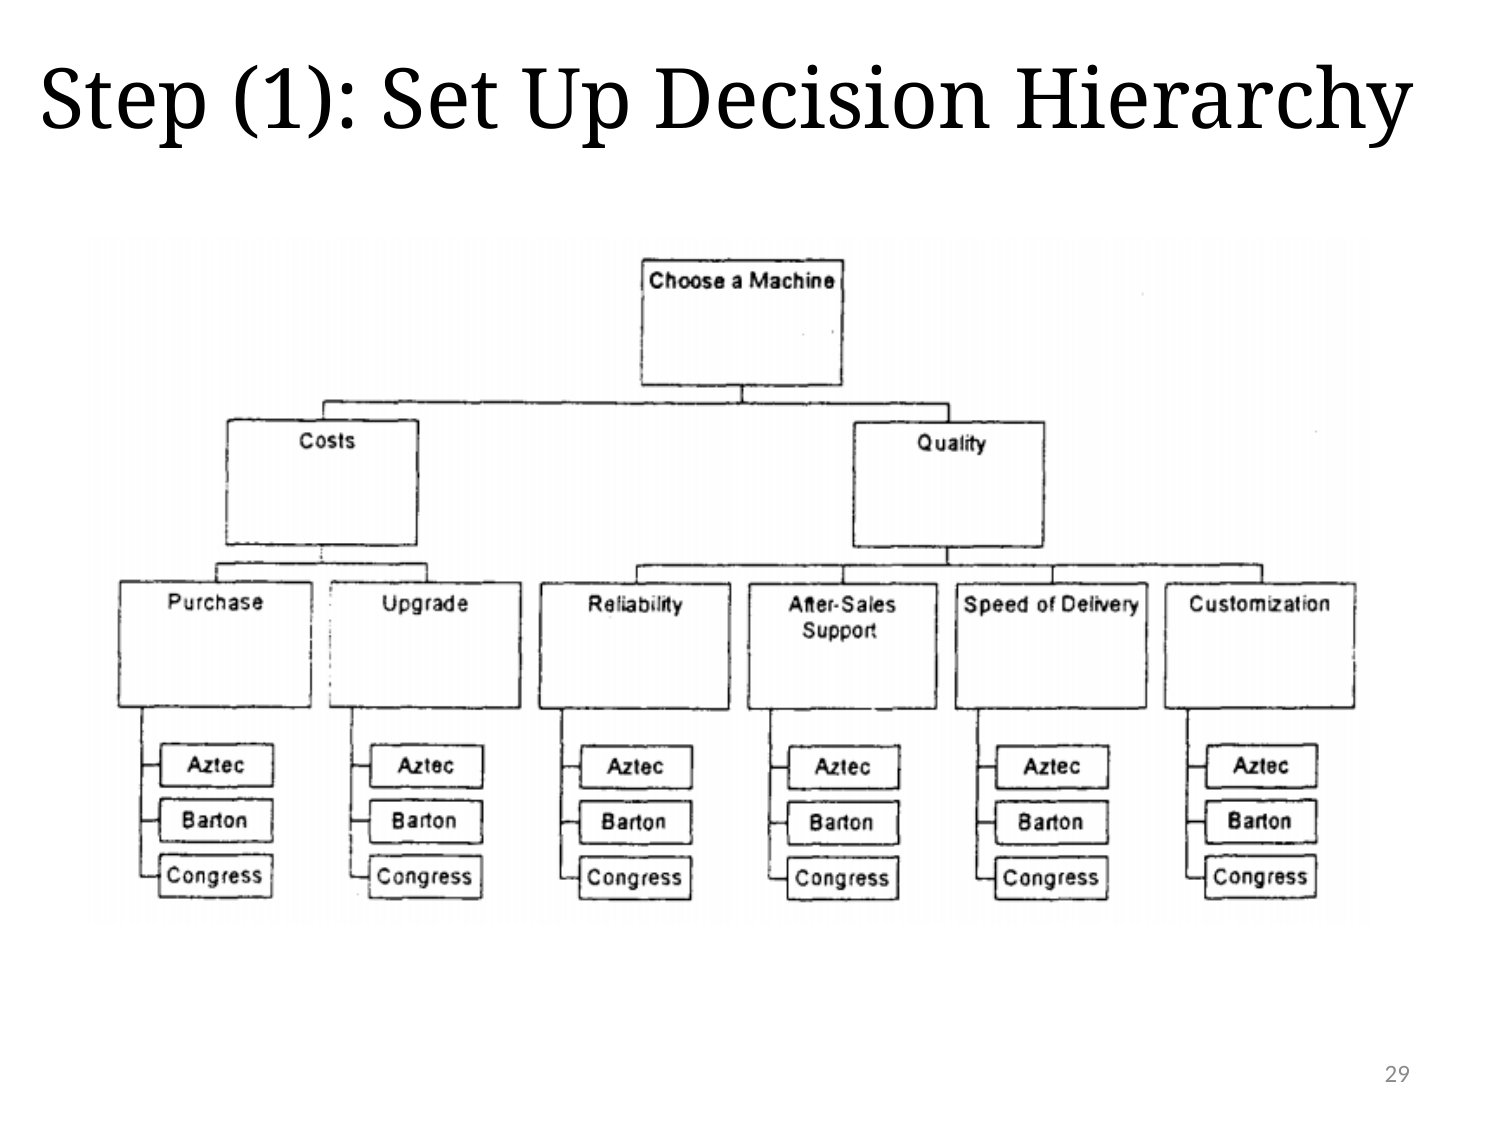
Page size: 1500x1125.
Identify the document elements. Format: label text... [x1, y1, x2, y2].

picture [87, 237, 1371, 925]
text_box Step (1): Set Up Decision Hierarchy [24, 37, 1475, 153]
slide_number <number> [1074, 1042, 1425, 1103]
